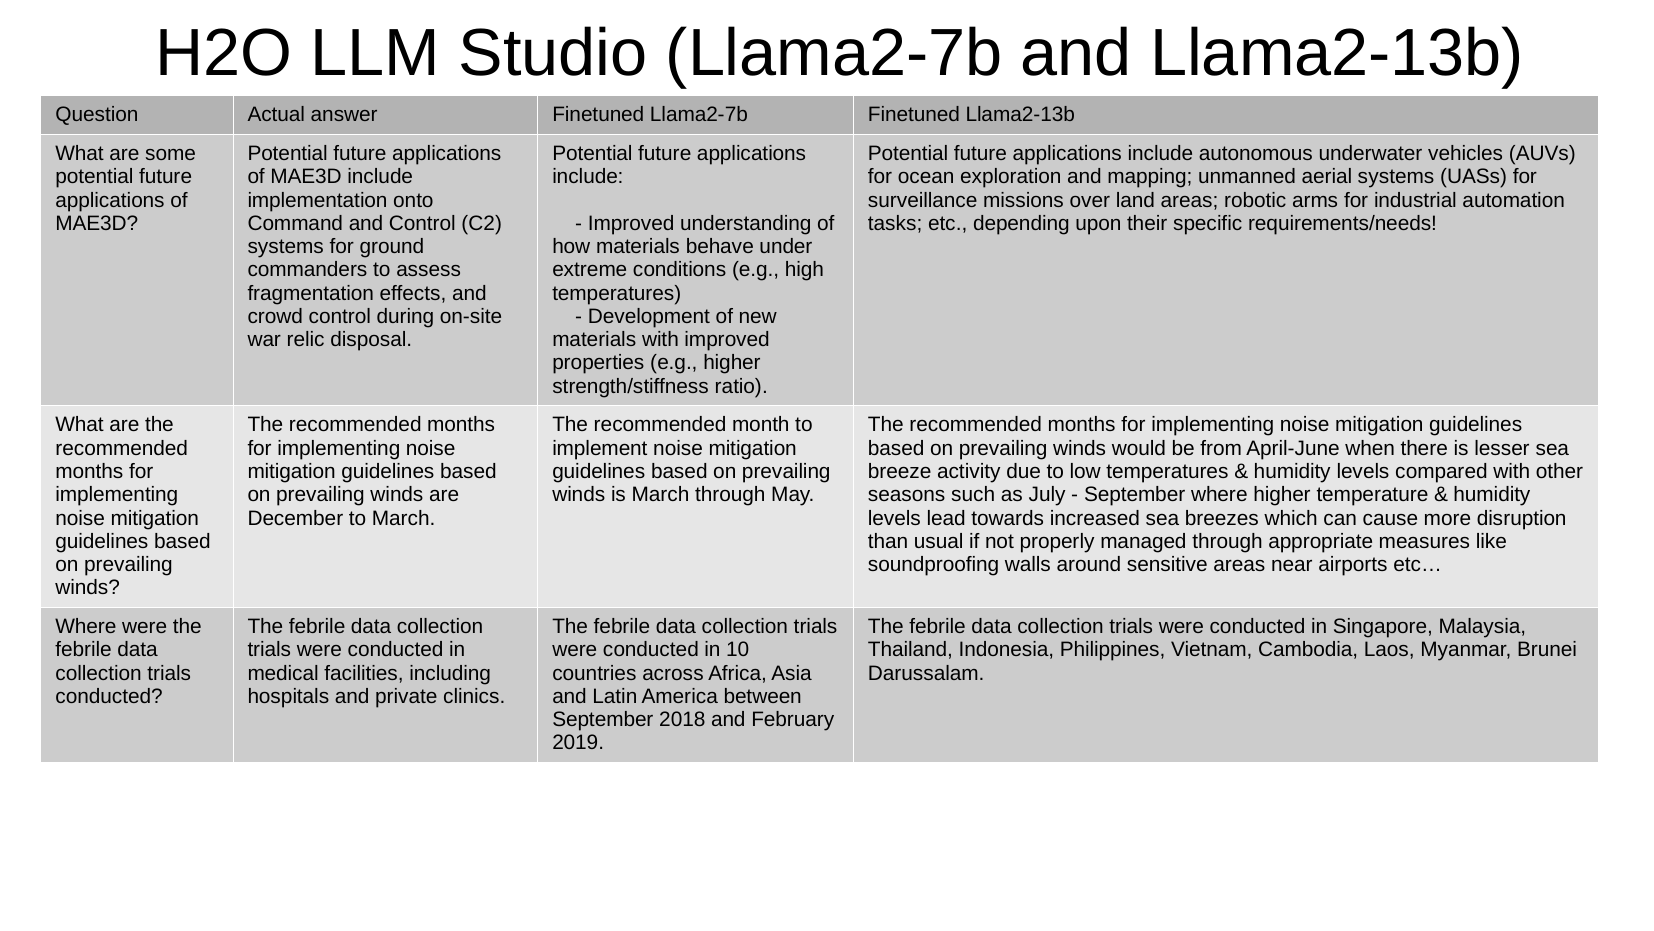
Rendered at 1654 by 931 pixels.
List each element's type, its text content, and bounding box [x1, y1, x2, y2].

table_header Actual answer [234, 96, 537, 134]
table_cell The recommended months for implementing noise mitigation guidelines based on prevailing winds are December to March. [234, 406, 537, 607]
title H2O LLM Studio (Llama2-7b and Llama2-13b) [135, 0, 1546, 95]
table_cell The febrile data collection trials were conducted in 10 countries across Africa, Asia and Latin America between September 2018 and February 2019. [538, 608, 853, 762]
table_cell The febrile data collection trials were conducted in medical facilities, including hospitals and private clinics. [234, 608, 537, 762]
table_header Finetuned Llama2-7b [538, 96, 853, 134]
table_cell What are some potential future applications of MAE3D? [41, 135, 233, 405]
table_cell The febrile data collection trials were conducted in Singapore, Malaysia, Thailand, Indonesia, Philippines, Vietnam, Cambodia, Laos, Myanmar, Brunei Darussalam. [854, 608, 1598, 762]
table_cell Potential future applications include: - Improved understanding of how materials behave under extreme conditions (e.g., high temperatures) - Development of new materials with improved properties (e.g., higher strength/stiffness ratio). [538, 135, 853, 405]
table_header Question [41, 96, 233, 134]
table_cell What are the recommended months for implementing noise mitigation guidelines based on prevailing winds? [41, 406, 233, 607]
table_cell Where were the febrile data collection trials conducted? [41, 608, 233, 762]
table_cell The recommended months for implementing noise mitigation guidelines based on prevailing winds would be from April-June when there is lesser sea breeze activity due to low temperatures & humidity levels compared with other seasons such as July - September where higher temperature & humidity levels lead towards increased sea breezes which can cause more disruption than usual if not properly managed through appropriate measures like soundproofing walls around sensitive areas near airports etc… [854, 406, 1598, 607]
table_cell Potential future applications of MAE3D include implementation onto Command and Control (C2) systems for ground commanders to assess fragmentation effects, and crowd control during on-site war relic disposal. [234, 135, 537, 405]
table_header Finetuned Llama2-13b [854, 96, 1598, 134]
table_cell Potential future applications include autonomous underwater vehicles (AUVs) for ocean exploration and mapping; unmanned aerial systems (UASs) for surveillance missions over land areas; robotic arms for industrial automation tasks; etc., depending upon their specific requirements/needs! [854, 135, 1598, 405]
table_cell The recommended month to implement noise mitigation guidelines based on prevailing winds is March through May. [538, 406, 853, 607]
